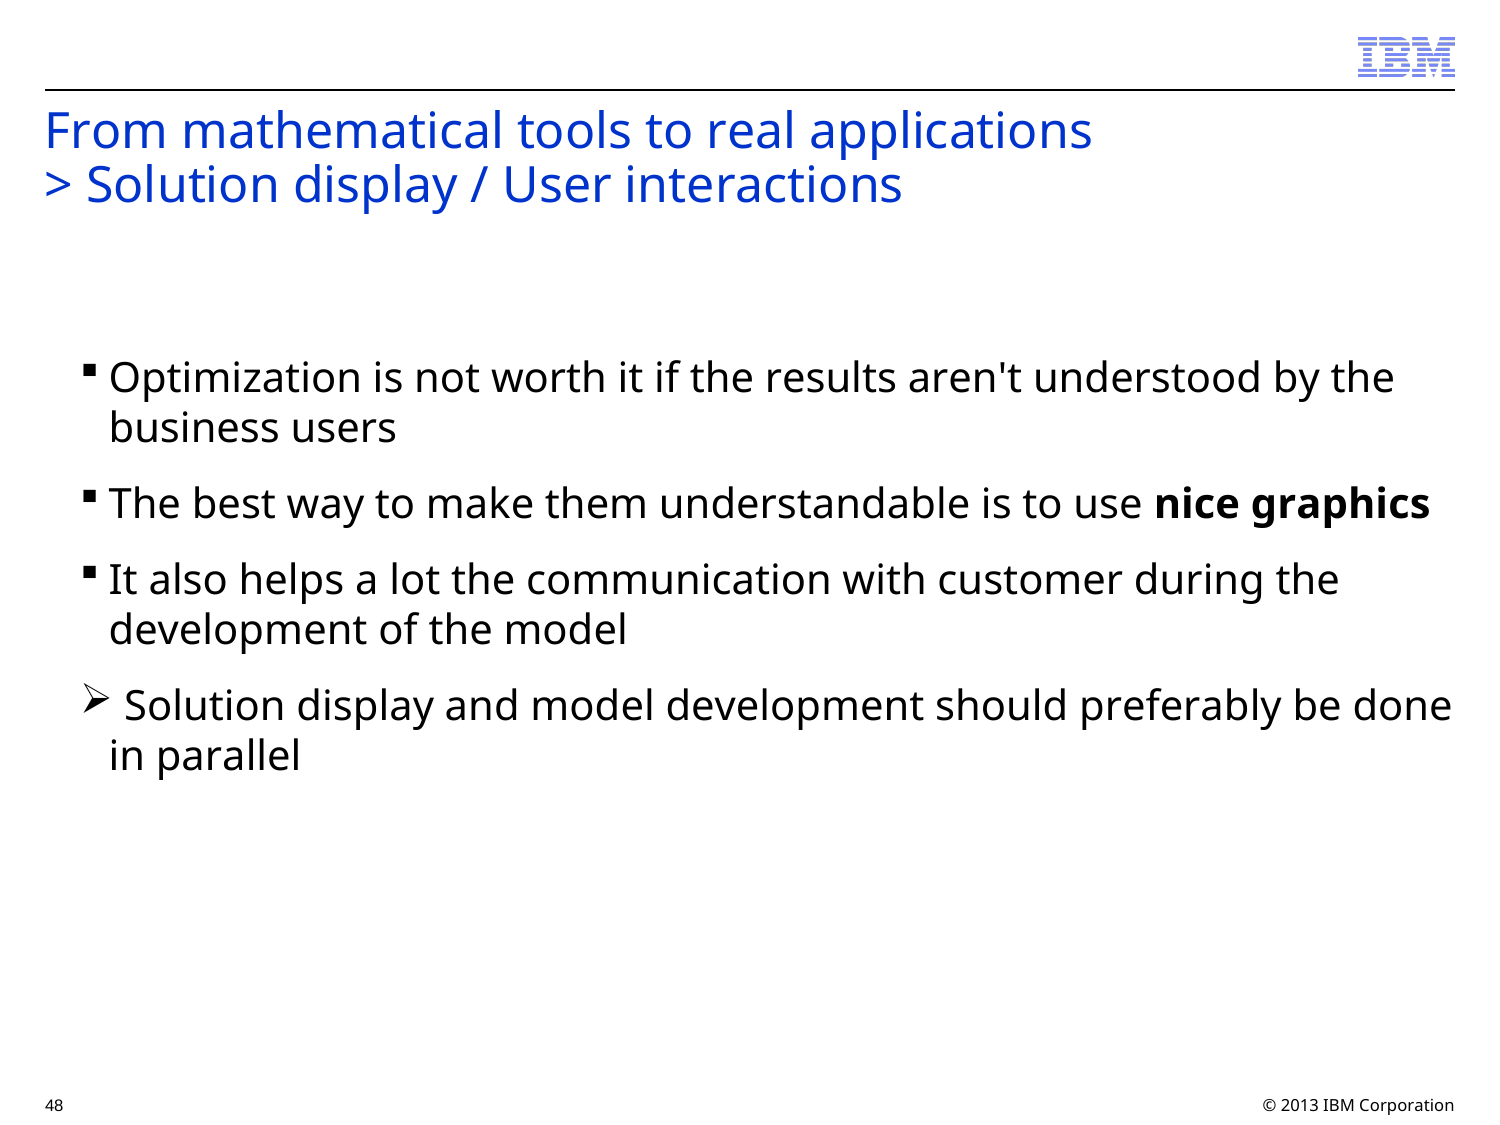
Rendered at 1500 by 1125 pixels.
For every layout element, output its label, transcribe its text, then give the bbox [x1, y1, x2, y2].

title From mathematical tools to real applications > Solution display / User interactions [29, 97, 1455, 279]
picture [1358, 37, 1455, 77]
text_box Optimization is not worth it if the results aren't understood by the business users The best way to make them understandable is to use nice graphics It also helps a lot the communication with customer during the development of the model Solution display and model development should preferably be done in parallel [65, 342, 1491, 1035]
